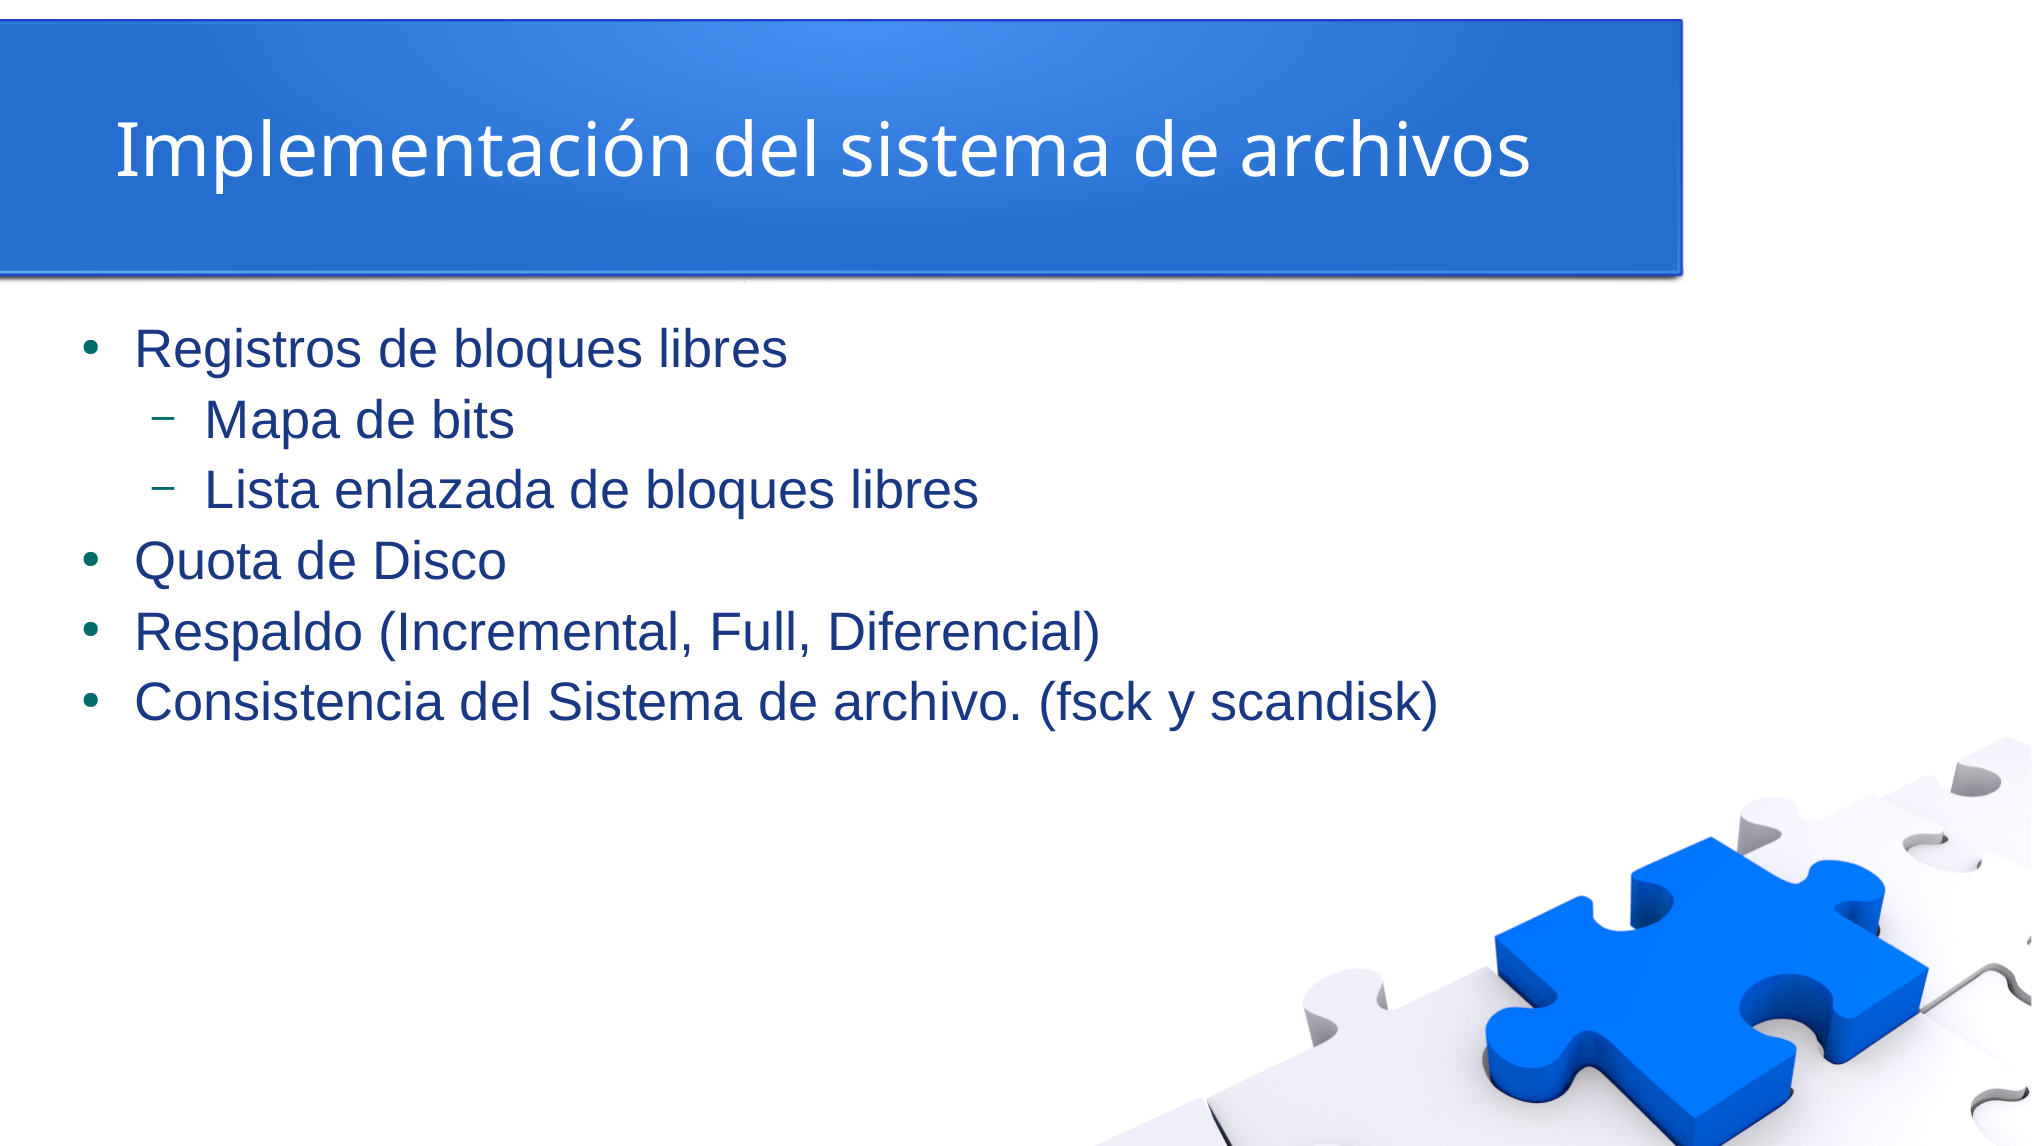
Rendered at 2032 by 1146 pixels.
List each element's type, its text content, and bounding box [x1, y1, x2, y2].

picture [0, 19, 1689, 284]
text_box Registros de bloques libres Mapa de bits Lista enlazada de bloques libres Quota de Disco Respaldo (Incremental, Full, Diferencial) Consistencia del Sistema de archivo. (fsck y scandisk) [63, 318, 1902, 792]
title Implementación del sistema de archivos [42, 51, 1607, 243]
picture [1071, 605, 2032, 1146]
